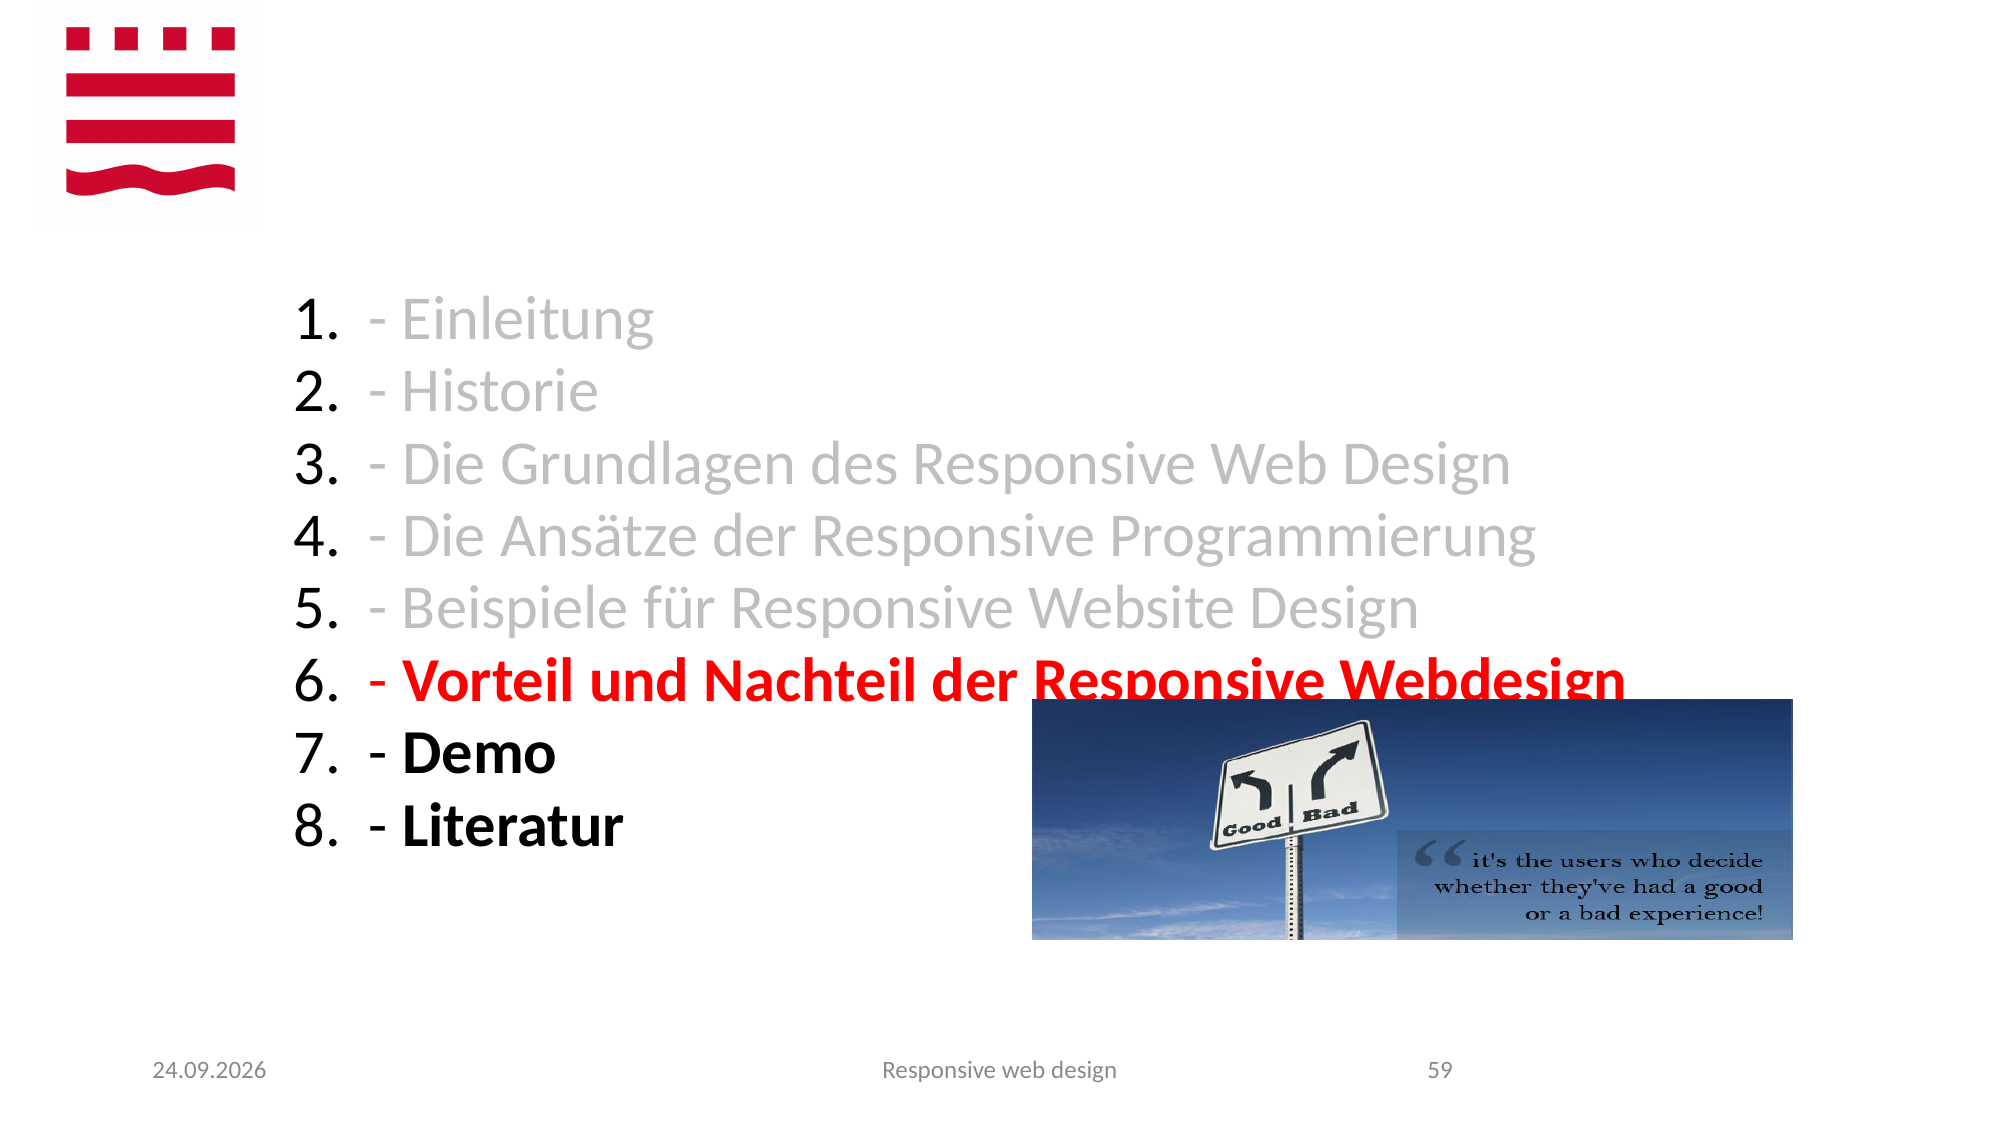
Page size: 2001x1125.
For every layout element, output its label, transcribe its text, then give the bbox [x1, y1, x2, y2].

text_box 2017/4/30 [137, 1042, 588, 1103]
subtitle - Einleitung - Historie - Die Grundlagen des Responsive Web Design - Die Ansätze der Responsive Programmierung - Beispiele für Responsive Website Design - Vorteil und Nachteil der Responsive Webdesign - Demo - Literatur [263, 181, 1940, 1043]
picture [1032, 699, 1793, 940]
text_box Responsive web design [662, 1042, 1338, 1103]
picture [38, 0, 264, 225]
text_box [1412, 1042, 1863, 1103]
